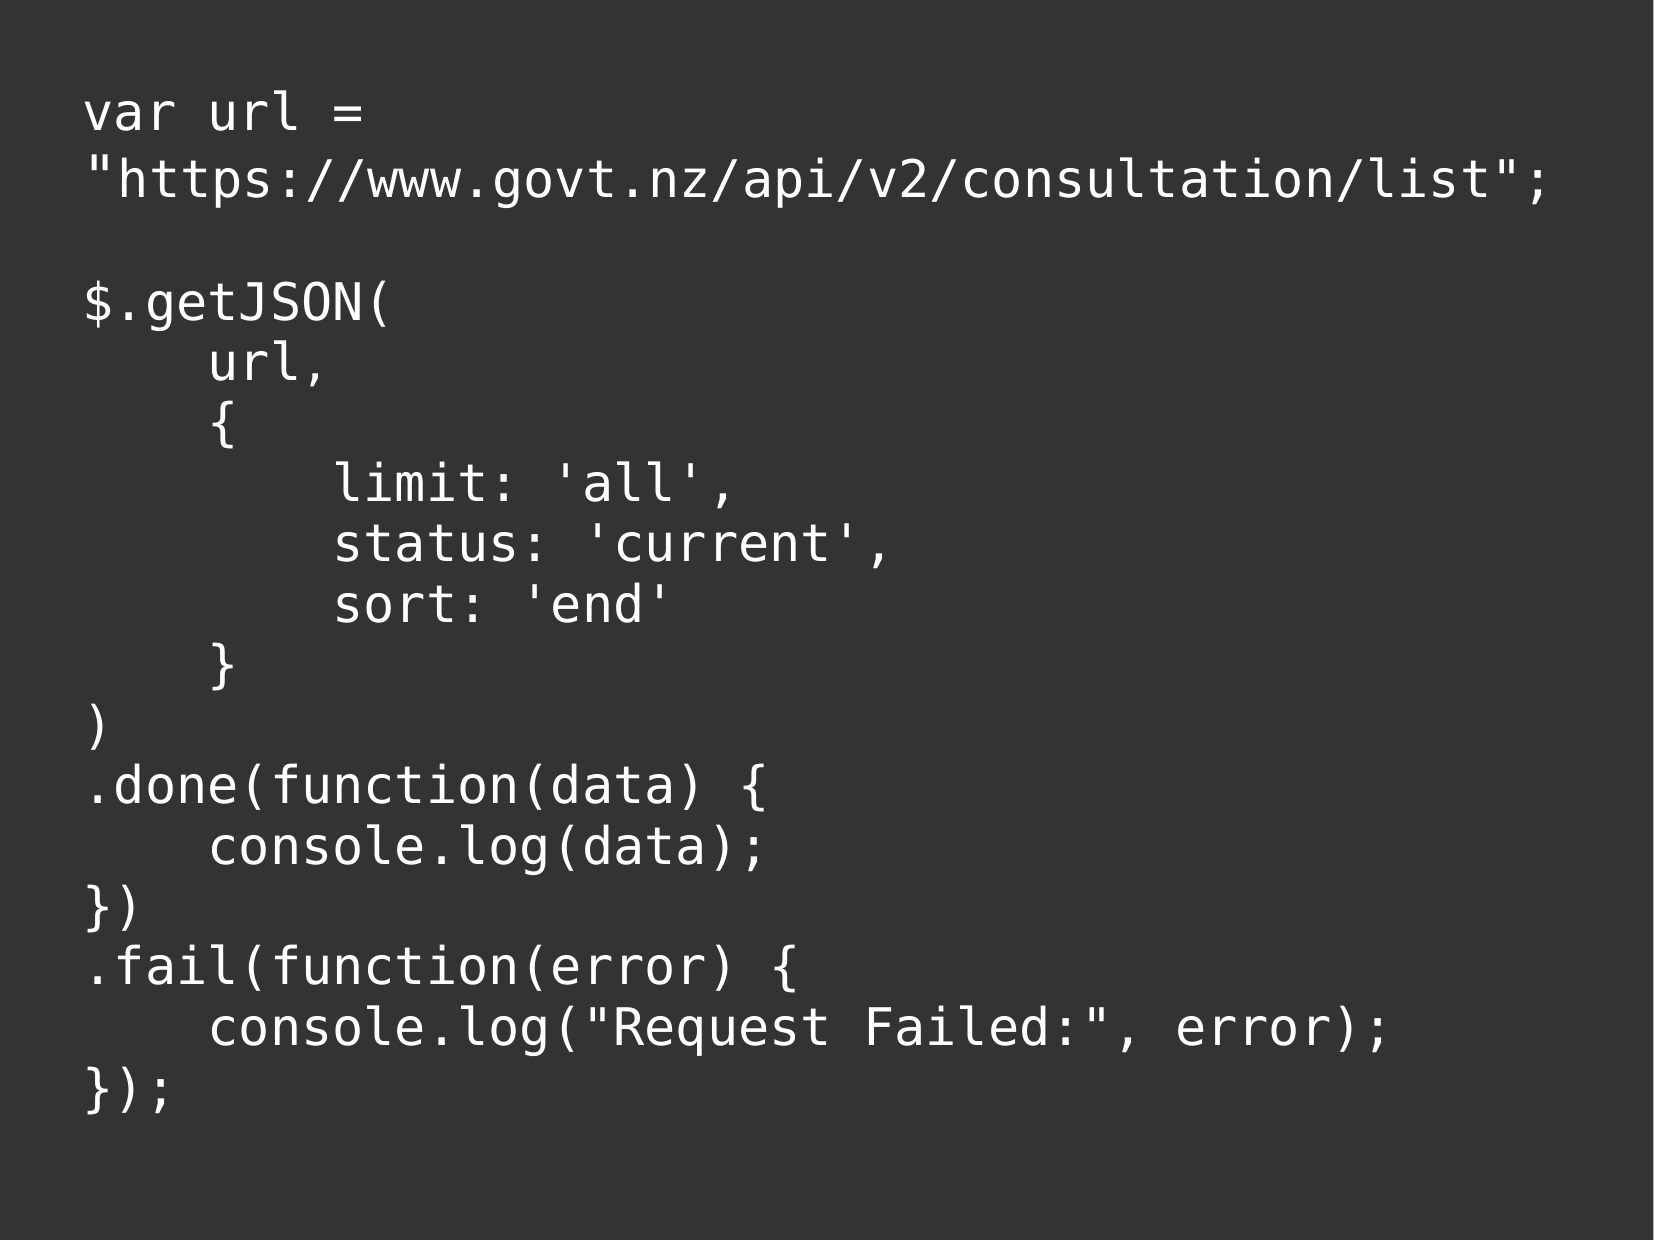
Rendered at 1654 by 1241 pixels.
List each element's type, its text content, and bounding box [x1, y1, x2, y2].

list var url = "https://www.govt.nz/api/v2/consultation/list"; $.getJSON( url, { limit: 'all', status: 'current', sort: 'end' } ) .done(function(data) { console.log(data); }) .fail(function(error) { console.log("Request Failed:", error); }); [82, 82, 1571, 1182]
